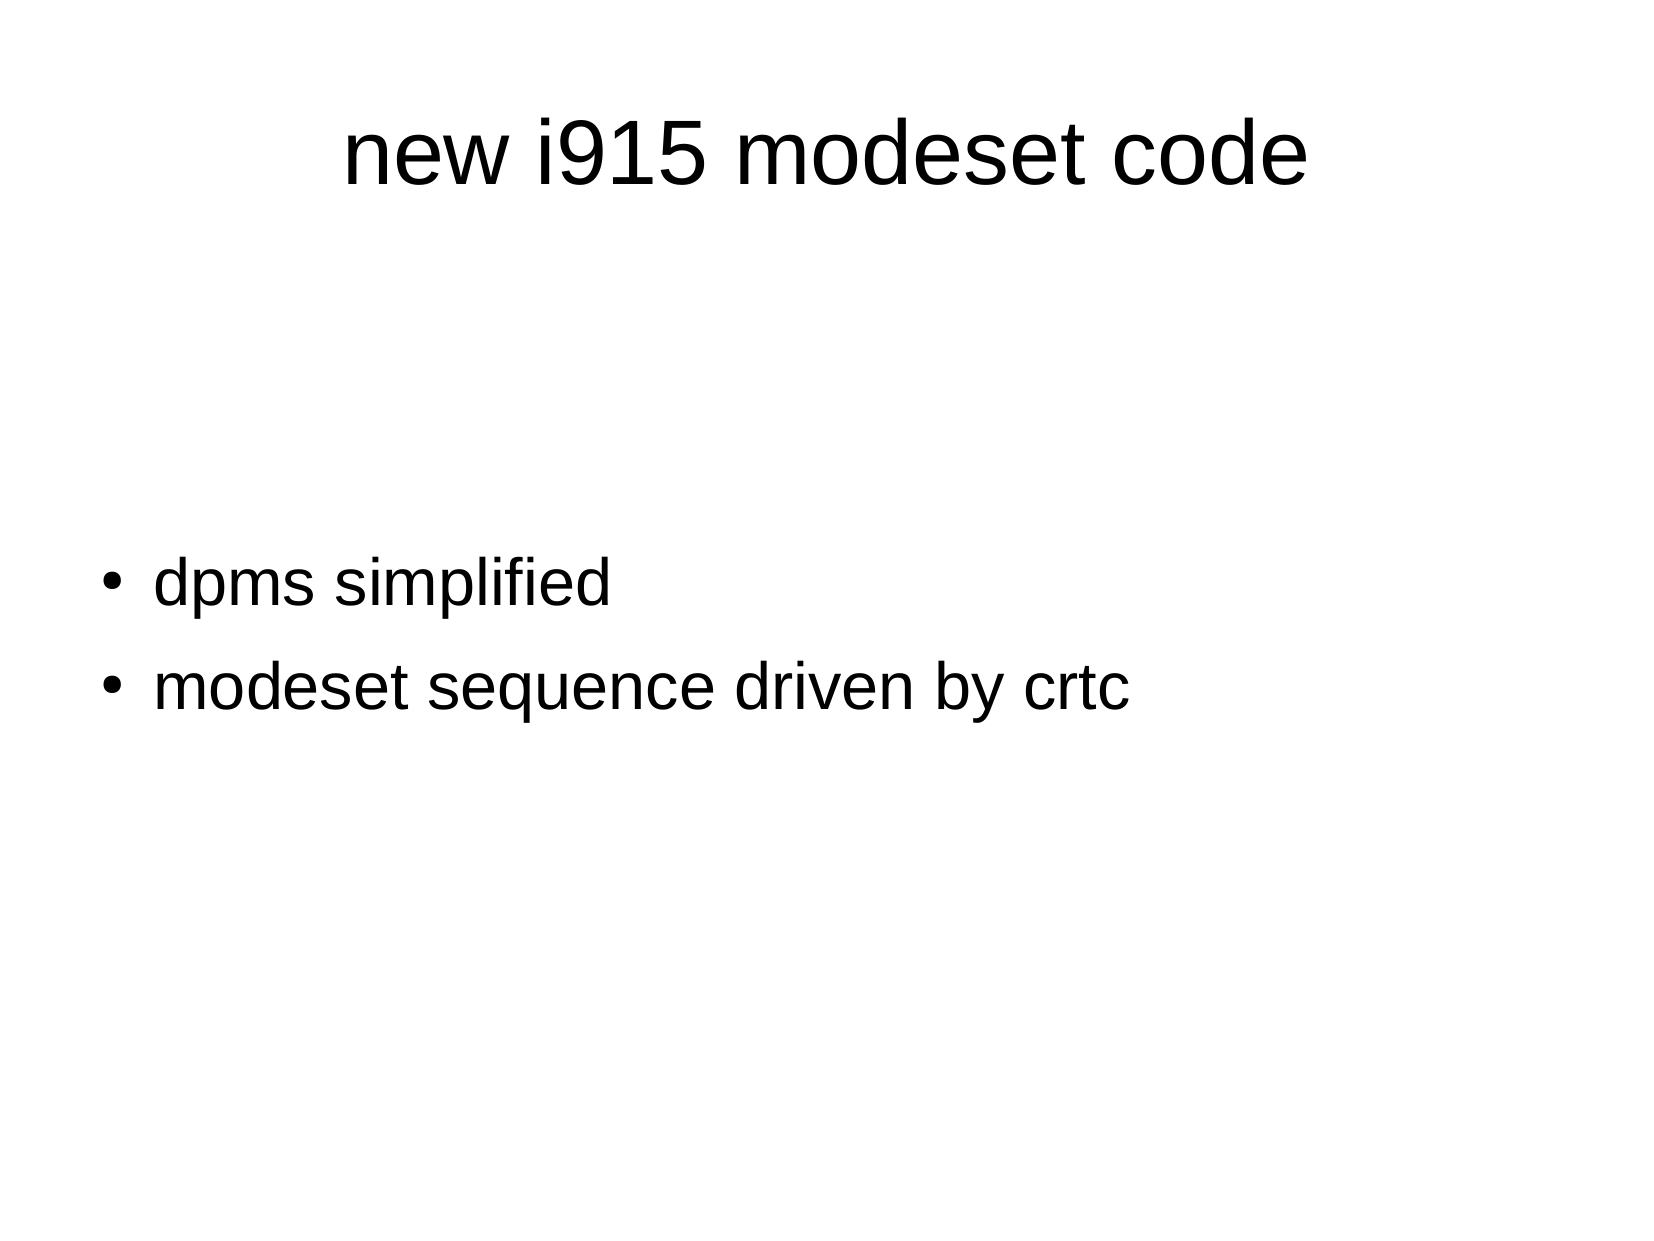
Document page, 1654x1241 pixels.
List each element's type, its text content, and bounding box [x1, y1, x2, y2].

title new i915 modeset code [82, 49, 1571, 257]
list dpms simplified modeset sequence driven by crtc [82, 544, 1571, 1182]
